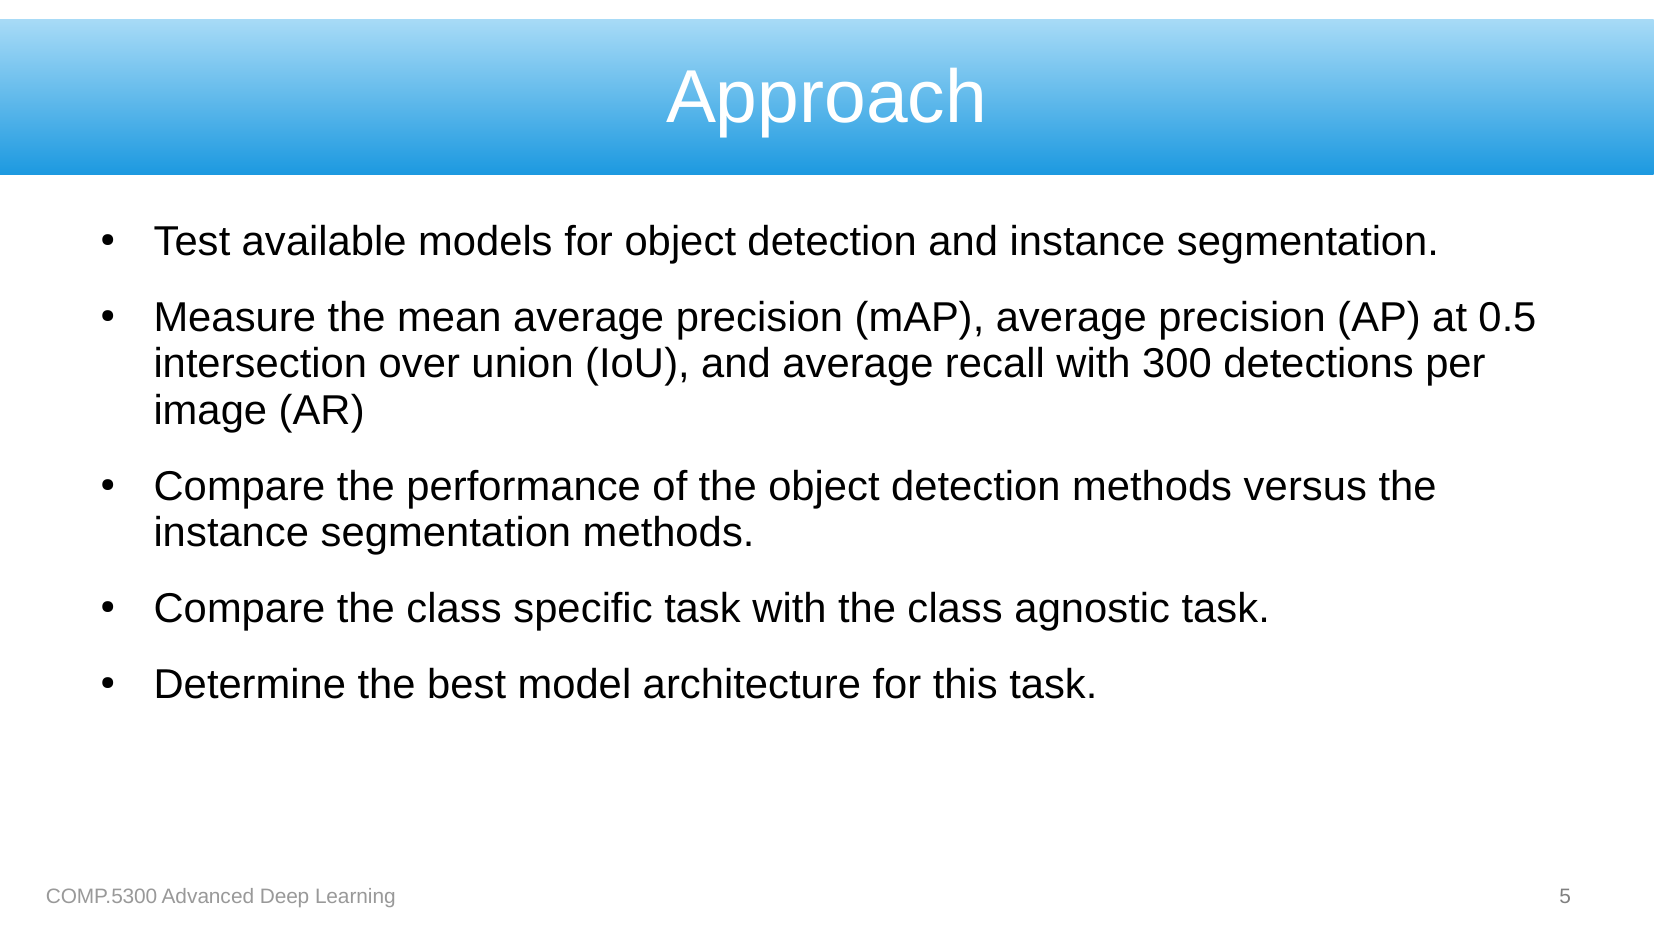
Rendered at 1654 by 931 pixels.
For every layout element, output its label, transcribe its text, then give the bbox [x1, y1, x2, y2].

title Approach [0, 19, 1654, 175]
list Test available models for object detection and instance segmentation. Measure the mean average precision (mAP), average precision (AP) at 0.5 intersection over union (IoU), and average recall with 300 detections per image (AR) Compare the performance of the object detection methods versus the instance segmentation methods. Compare the class specific task with the class agnostic task. Determine the best model architecture for this task. [82, 217, 1571, 758]
